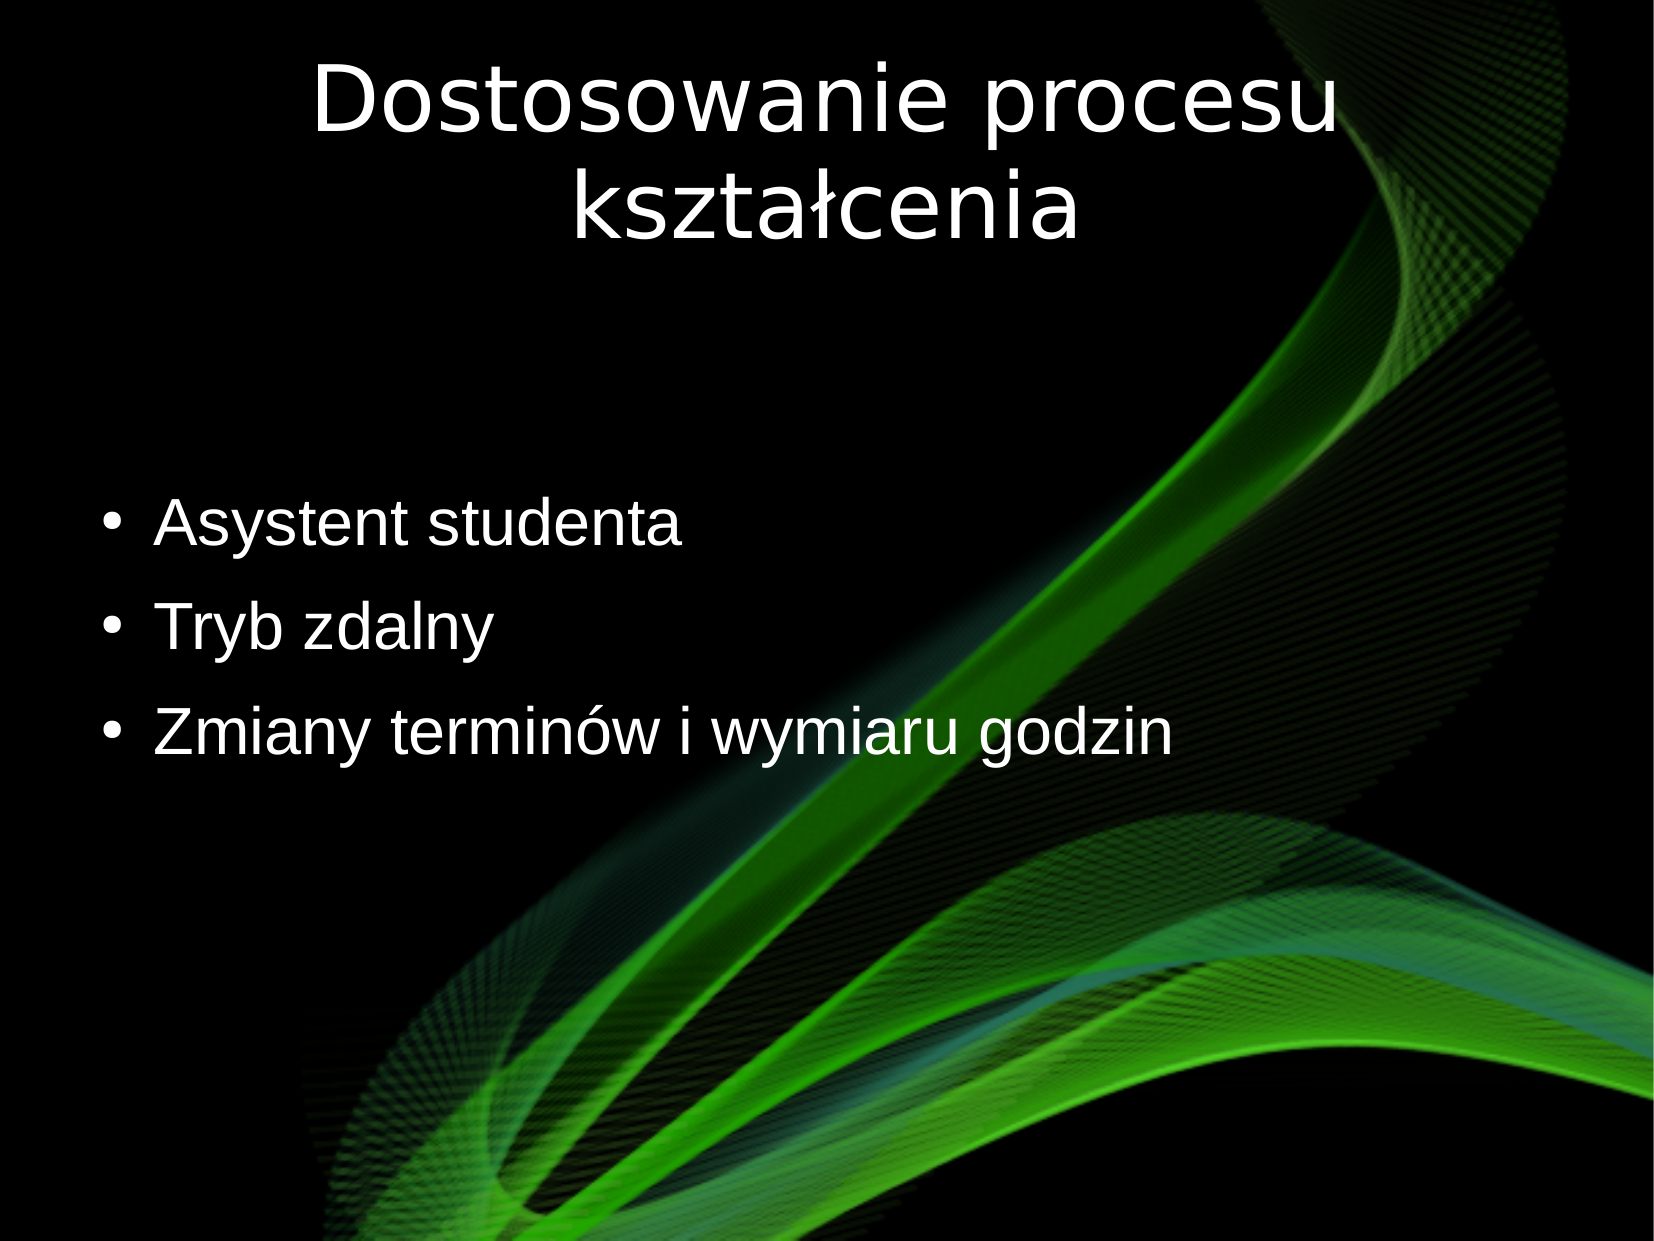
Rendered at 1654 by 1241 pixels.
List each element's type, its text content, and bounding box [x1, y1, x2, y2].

picture [0, 0, 1654, 1241]
title Dostosowanie procesu kształcenia [82, 45, 1571, 261]
list Asystent studenta Tryb zdalny Zmiany terminów i wymiaru godzin [82, 485, 1571, 795]
